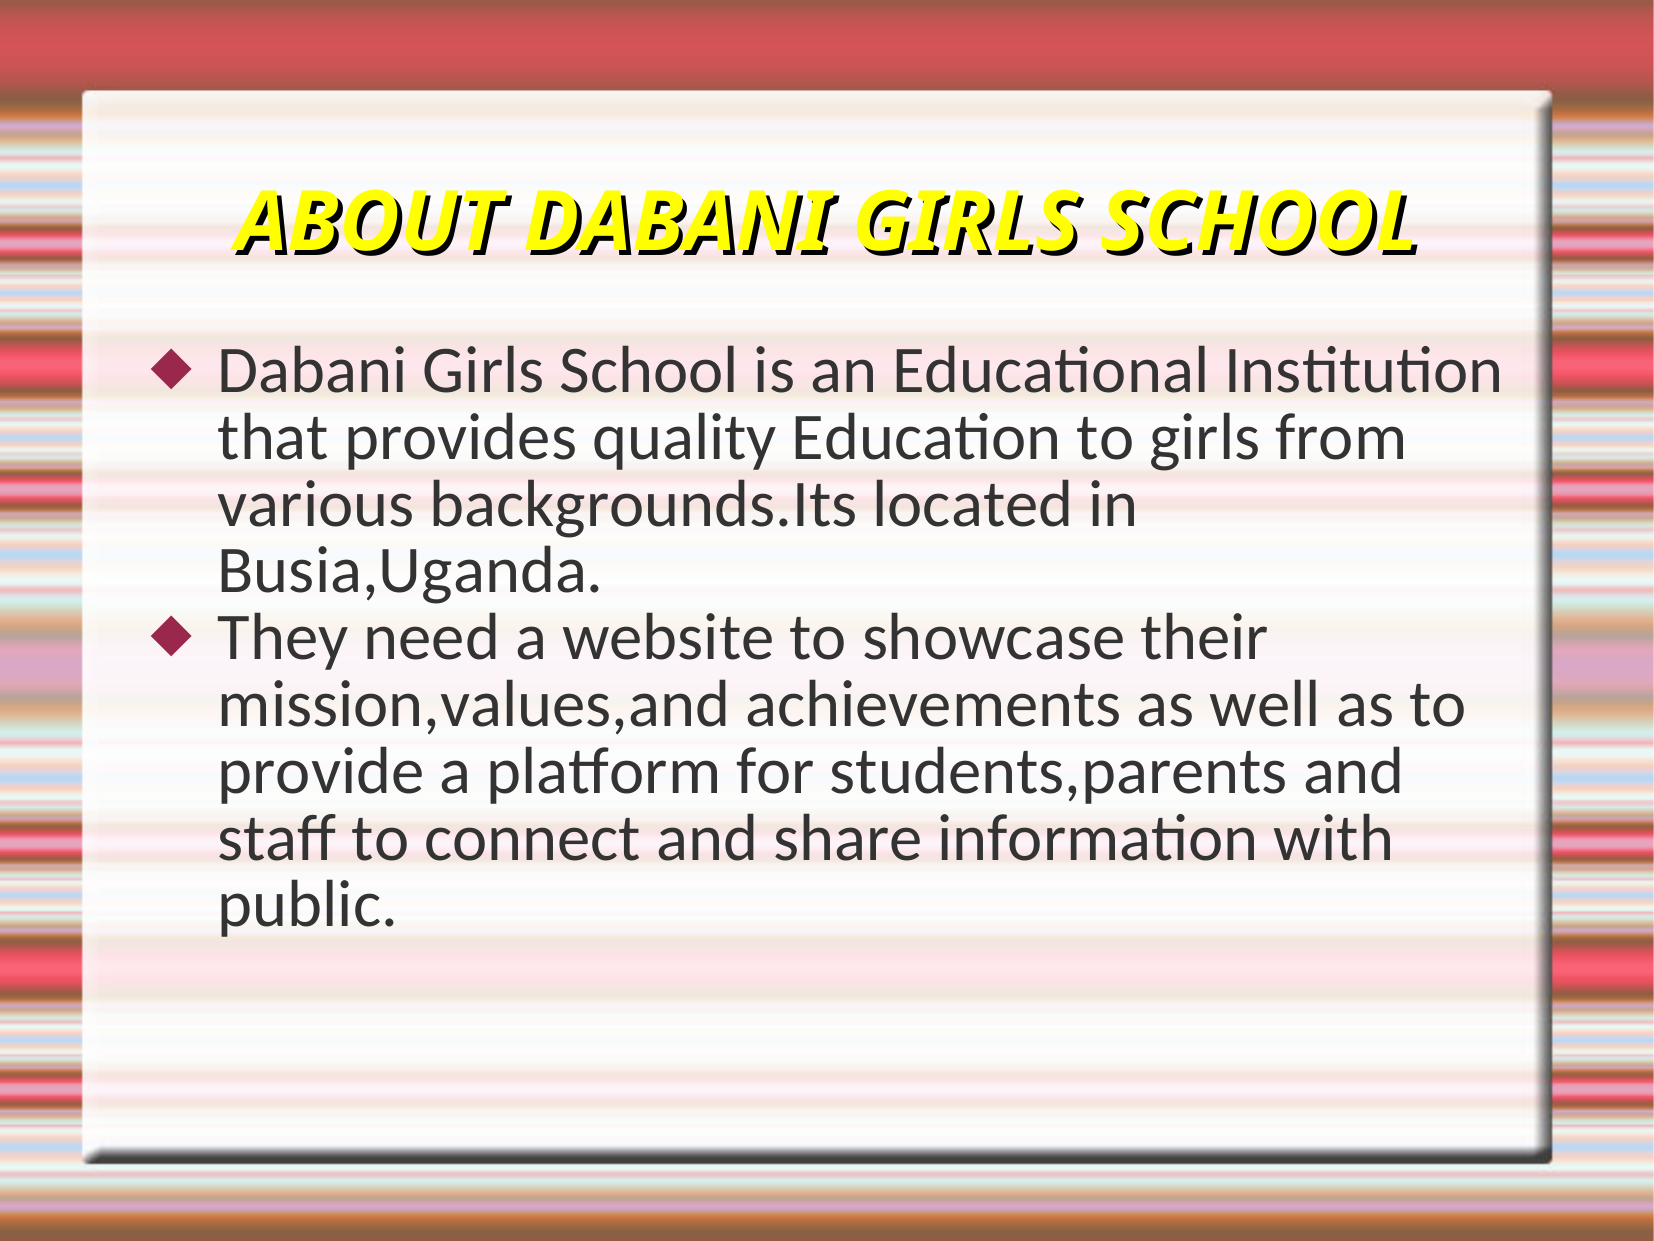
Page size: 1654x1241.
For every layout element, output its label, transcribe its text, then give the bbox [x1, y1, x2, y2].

list Dabani Girls School is an Educational Institution that provides quality Education to girls from various backgrounds.Its located in Busia,Uganda. They need a website to showcase their mission,values,and achievements as well as to provide a platform for students,parents and staff to connect and share information with public. [134, 342, 1516, 1076]
title ABOUT DABANI GIRLS SCHOOL [121, 114, 1534, 322]
picture [0, 0, 1654, 1241]
